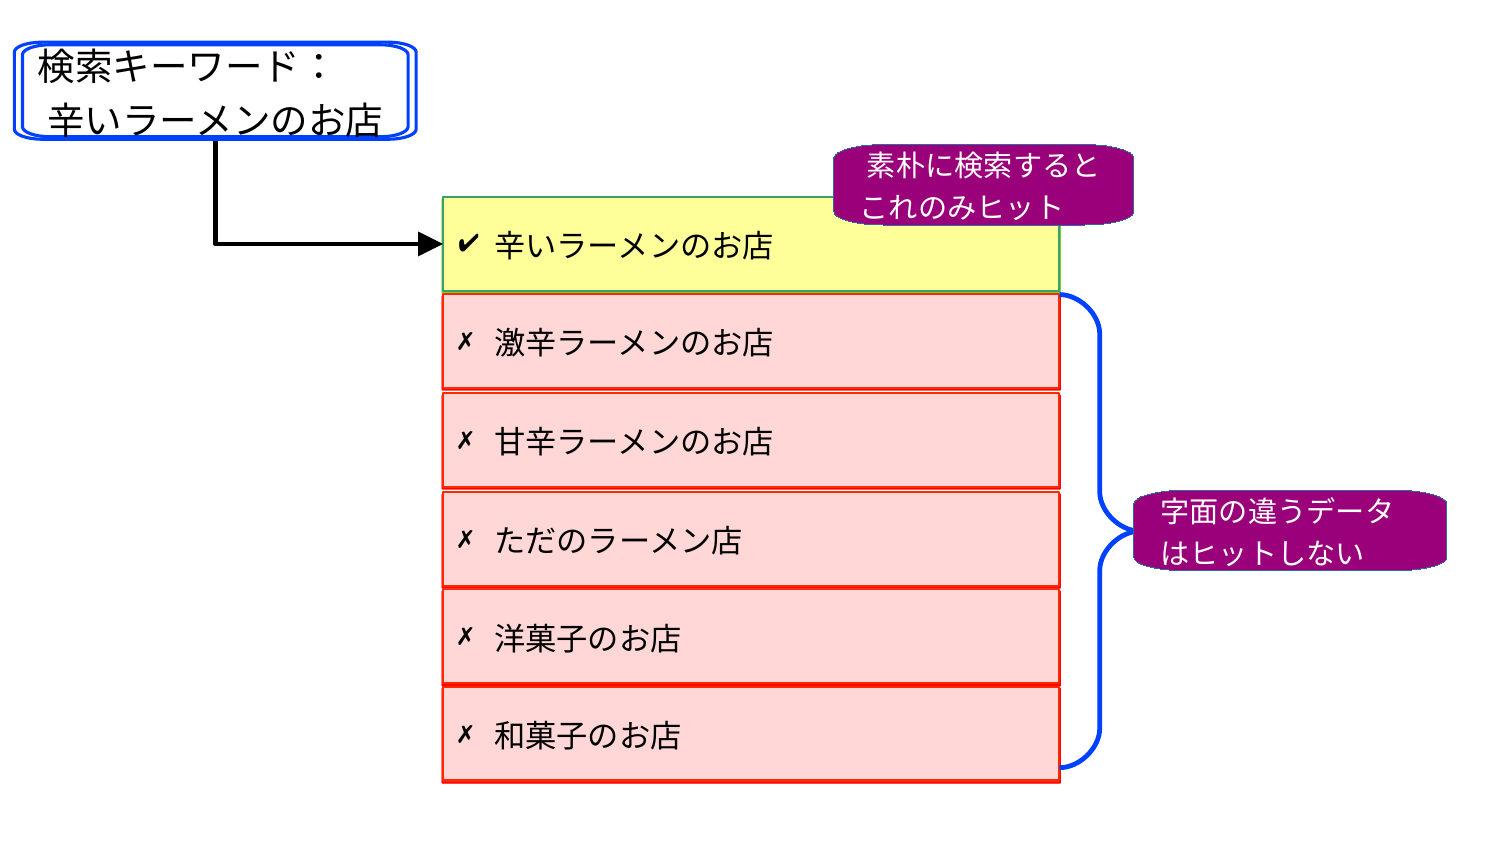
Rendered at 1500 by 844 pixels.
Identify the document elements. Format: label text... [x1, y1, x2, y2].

text_box 字面の違うデータはヒットしない [1133, 490, 1447, 571]
text_box 洋菓子のお店 [442, 589, 1060, 684]
text_box 甘辛ラーメンのお店 [442, 393, 1060, 487]
text_box 素朴に検索すると これのみヒット [833, 144, 1134, 226]
text_box 辛いラーメンのお店 [442, 197, 1060, 291]
text_box 激辛ラーメンのお店 [442, 294, 1060, 388]
text_box ただのラーメン店 [442, 492, 1060, 586]
text_box 和菓子のお店 [442, 686, 1060, 781]
text_box [14, 42, 417, 140]
text_box 検索キーワード： 辛いラーメンのお店 [22, 44, 409, 137]
